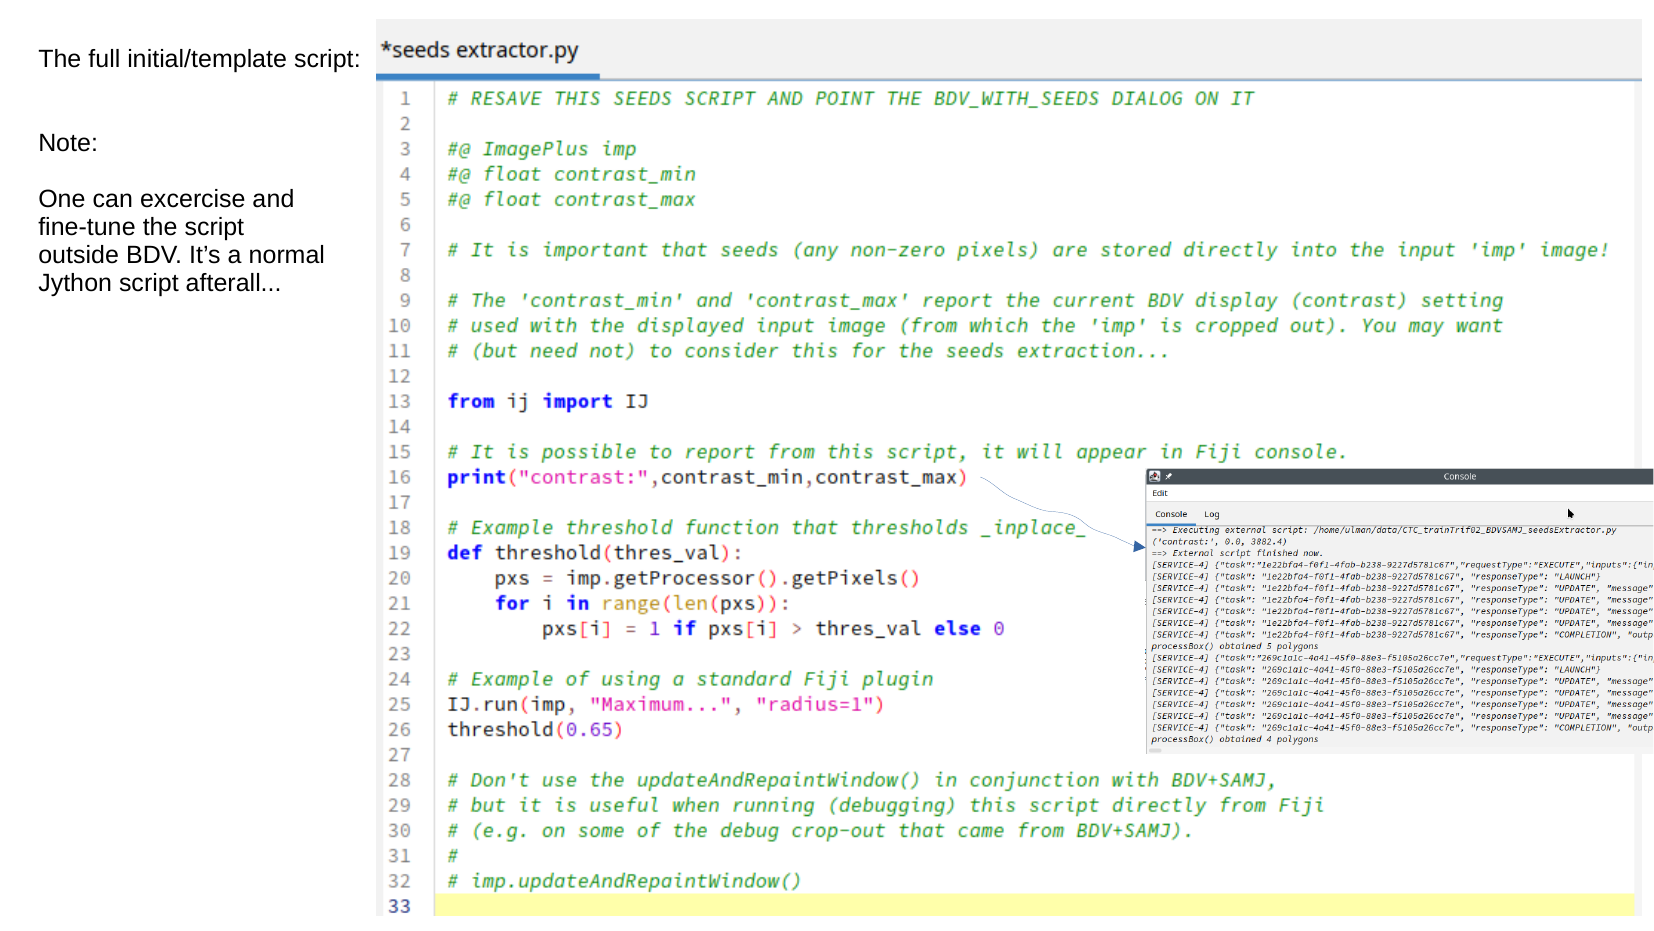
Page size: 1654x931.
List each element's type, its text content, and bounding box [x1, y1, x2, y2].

subtitle The full initial/template script: Note: One can excercise and fine-tune the script outside BDV. It’s a normal Jython script afterall... [38, 44, 376, 897]
picture [376, 19, 1654, 916]
